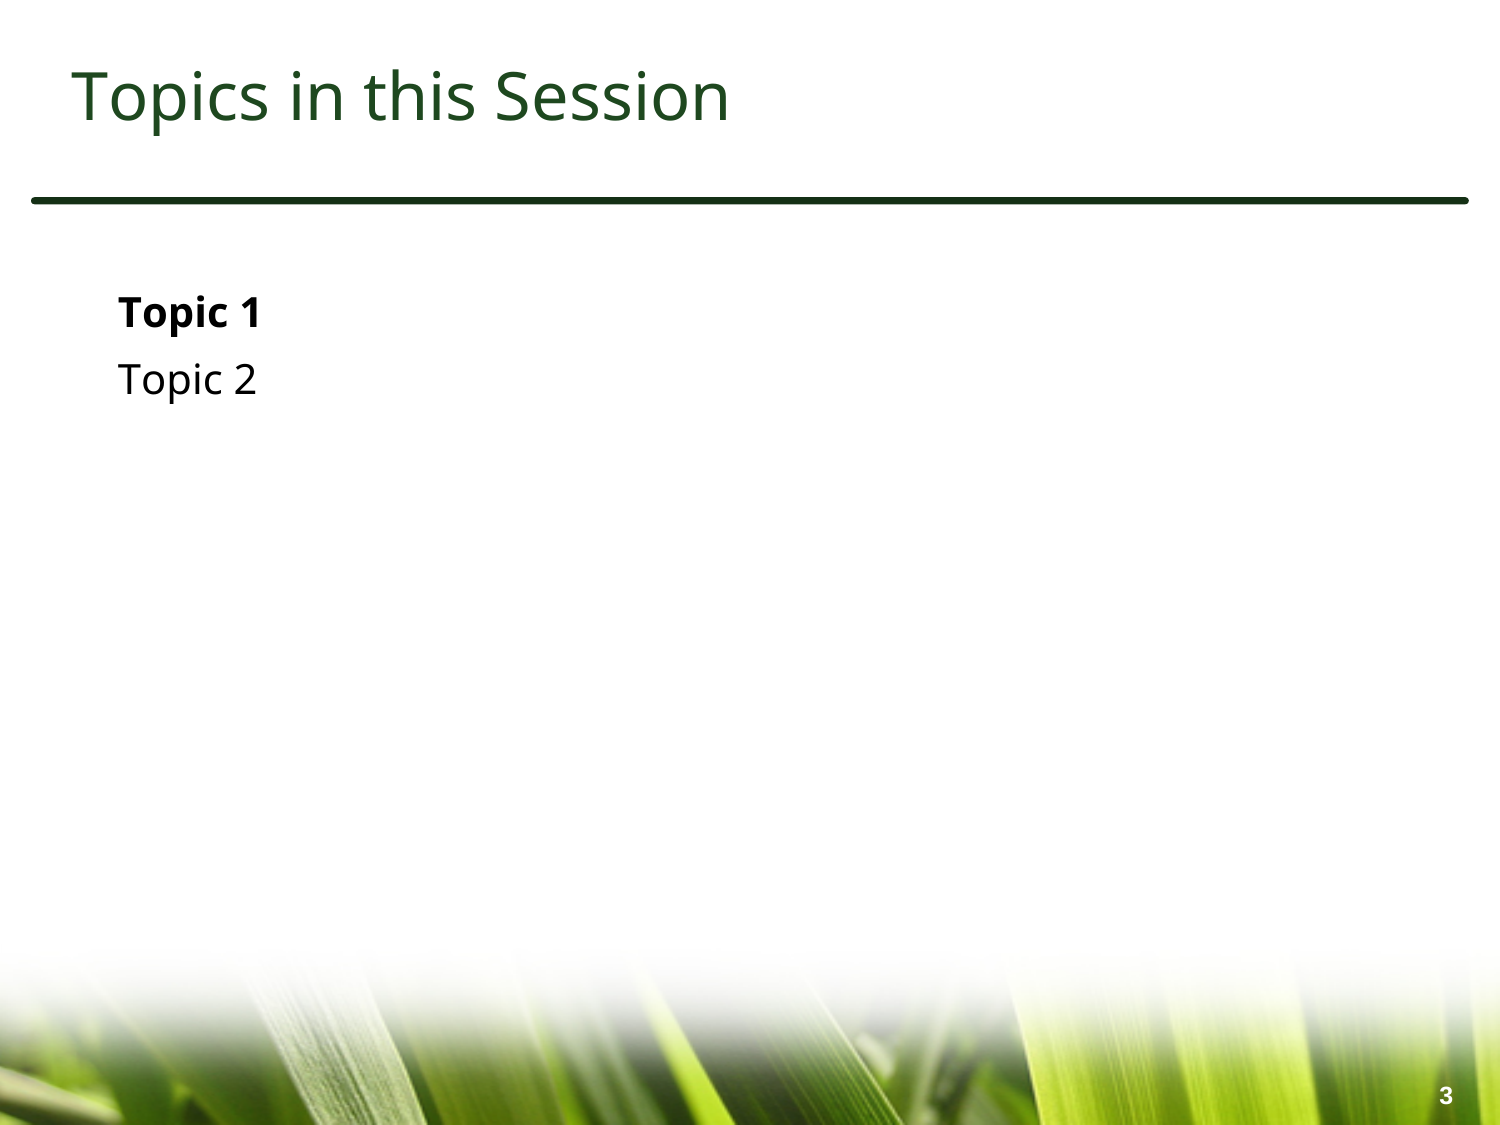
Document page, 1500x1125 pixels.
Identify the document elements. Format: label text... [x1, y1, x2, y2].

title Topics in this Session [56, 13, 1089, 176]
list Topic 1 Topic 2 [103, 275, 1394, 938]
picture [0, 944, 1500, 1125]
